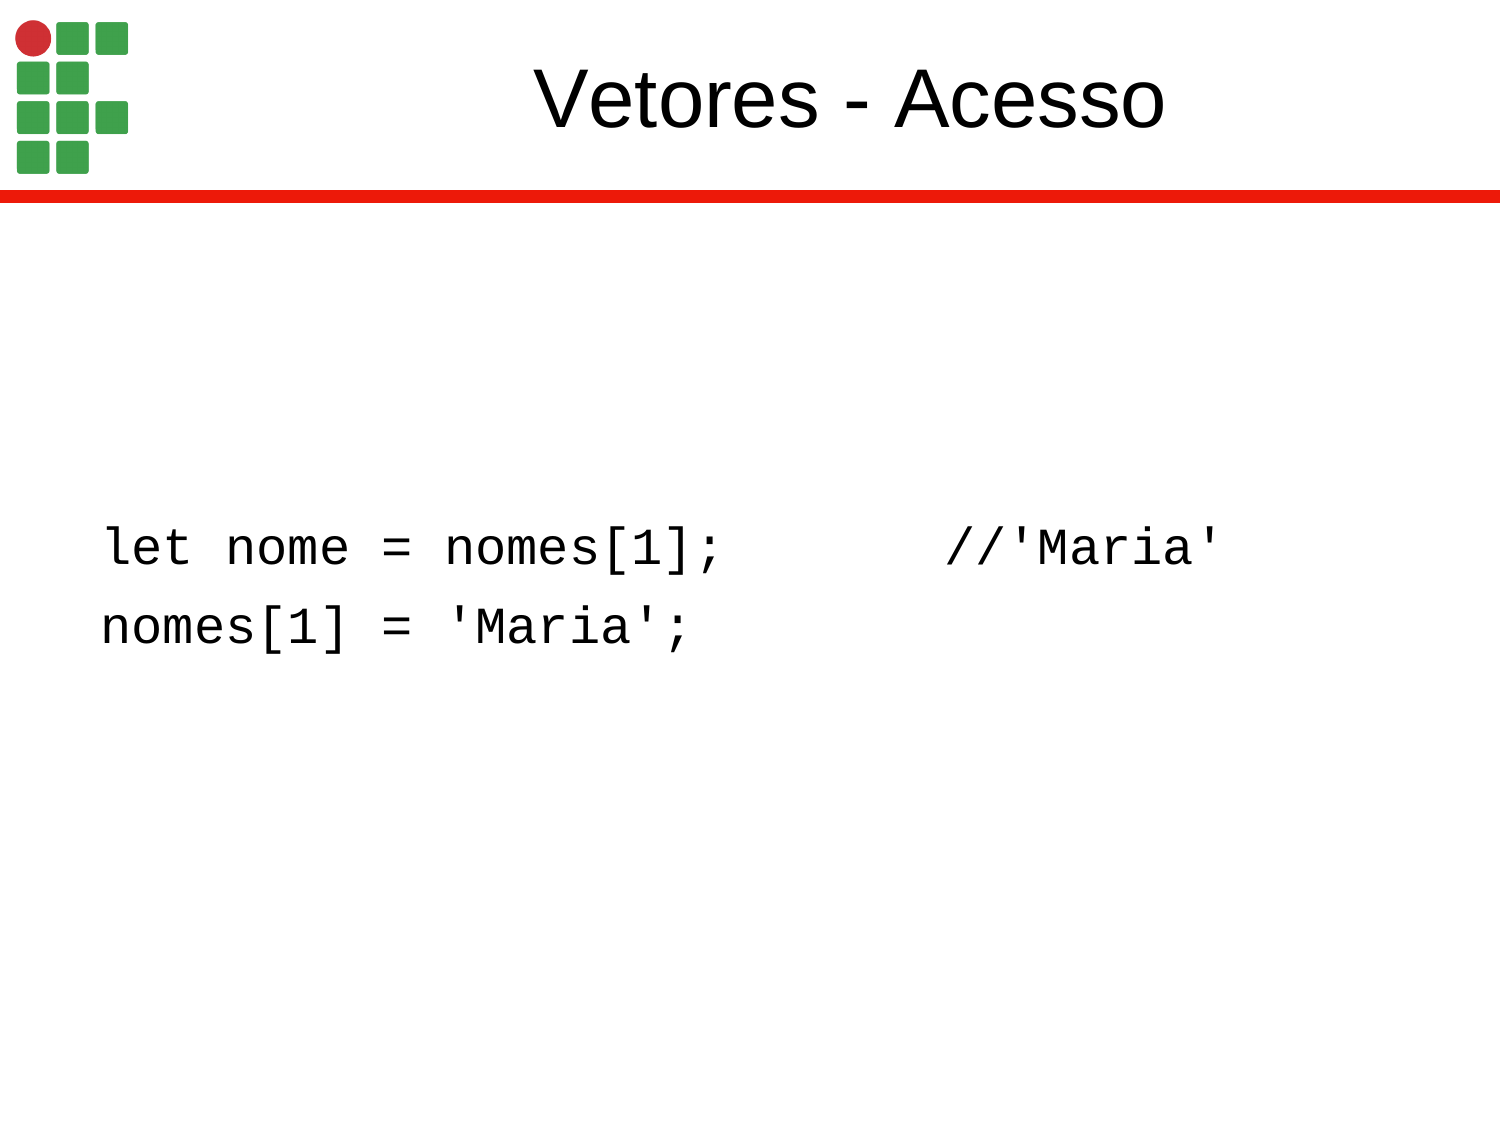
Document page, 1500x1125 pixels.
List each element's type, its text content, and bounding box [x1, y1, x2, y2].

picture [14, 16, 130, 178]
list let nome = nomes[1]; //'Maria' nomes[1] = 'Maria'; [29, 207, 1471, 1087]
title Vetores - Acesso [230, 0, 1471, 202]
